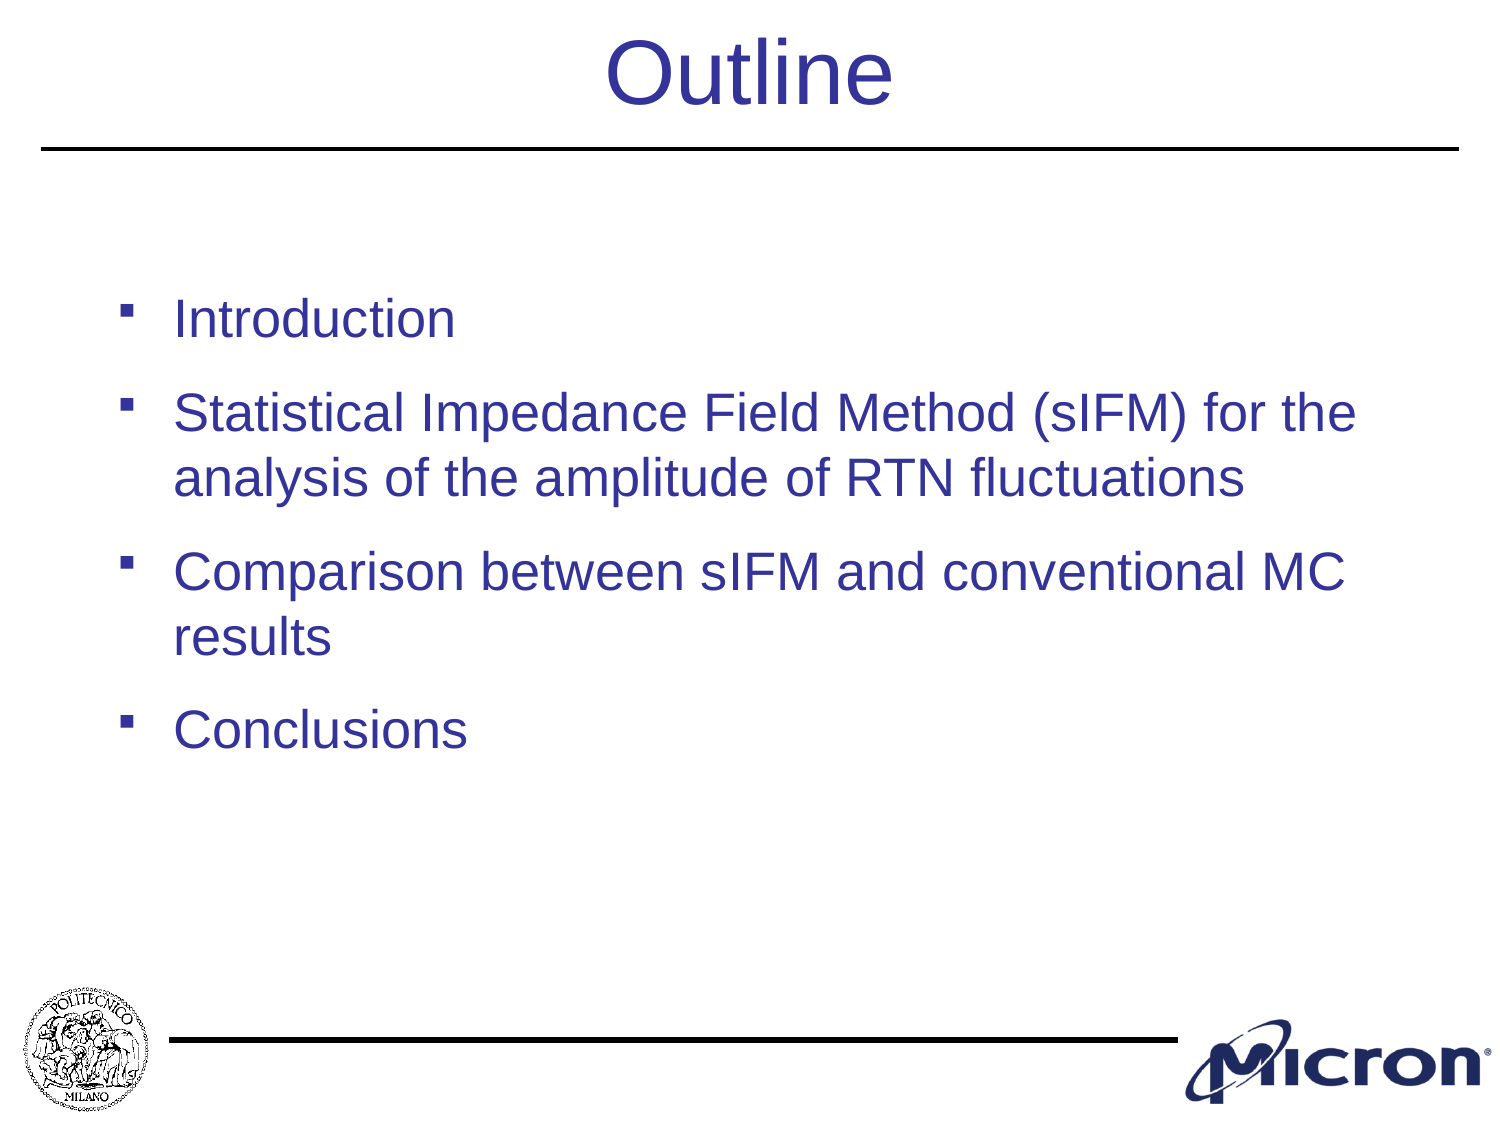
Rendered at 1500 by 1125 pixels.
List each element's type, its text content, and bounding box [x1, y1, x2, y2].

picture [12, 968, 163, 1125]
picture [1178, 1012, 1500, 1110]
list Introduction Statistical Impedance Field Method (sIFM) for the analysis of the amplitude of RTN fluctuations Comparison between sIFM and conventional MC results Conclusions [101, 276, 1440, 884]
title Outline [76, 5, 1424, 131]
